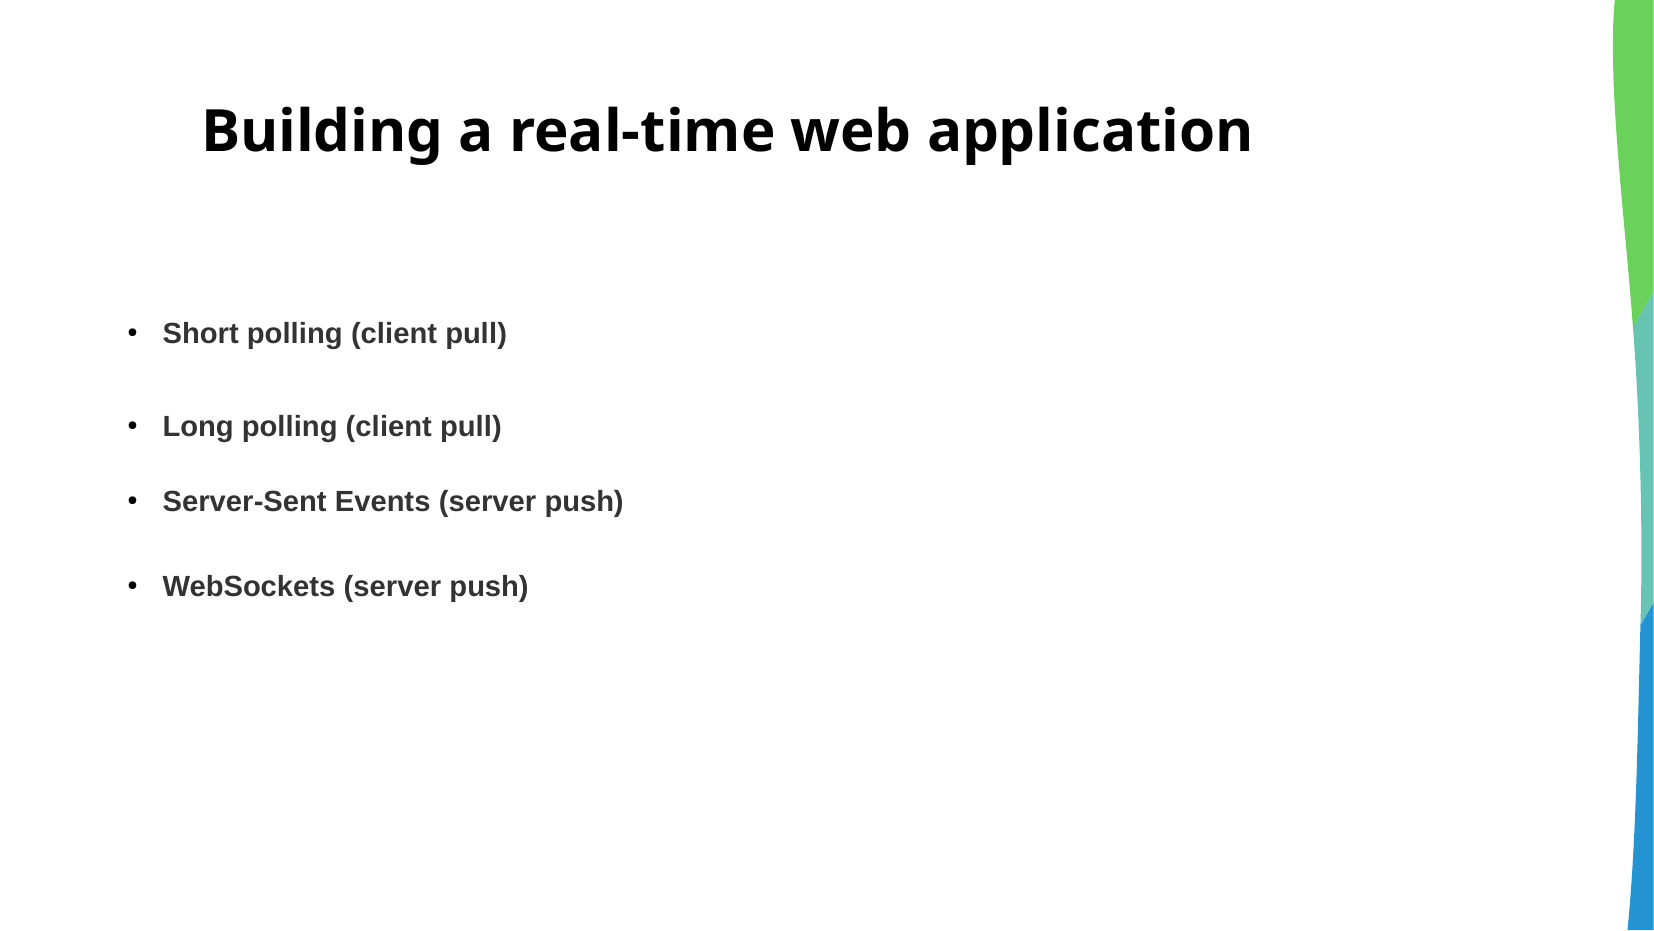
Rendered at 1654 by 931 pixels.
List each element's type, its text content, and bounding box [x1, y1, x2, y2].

text_box Short polling (client pull) [112, 310, 605, 358]
title Building a real-time web application [112, 50, 1343, 207]
text_box Long polling (client pull) [112, 402, 717, 451]
text_box WebSockets (server push) [112, 562, 643, 611]
text_box Server-Sent Events (server push) [112, 477, 750, 526]
